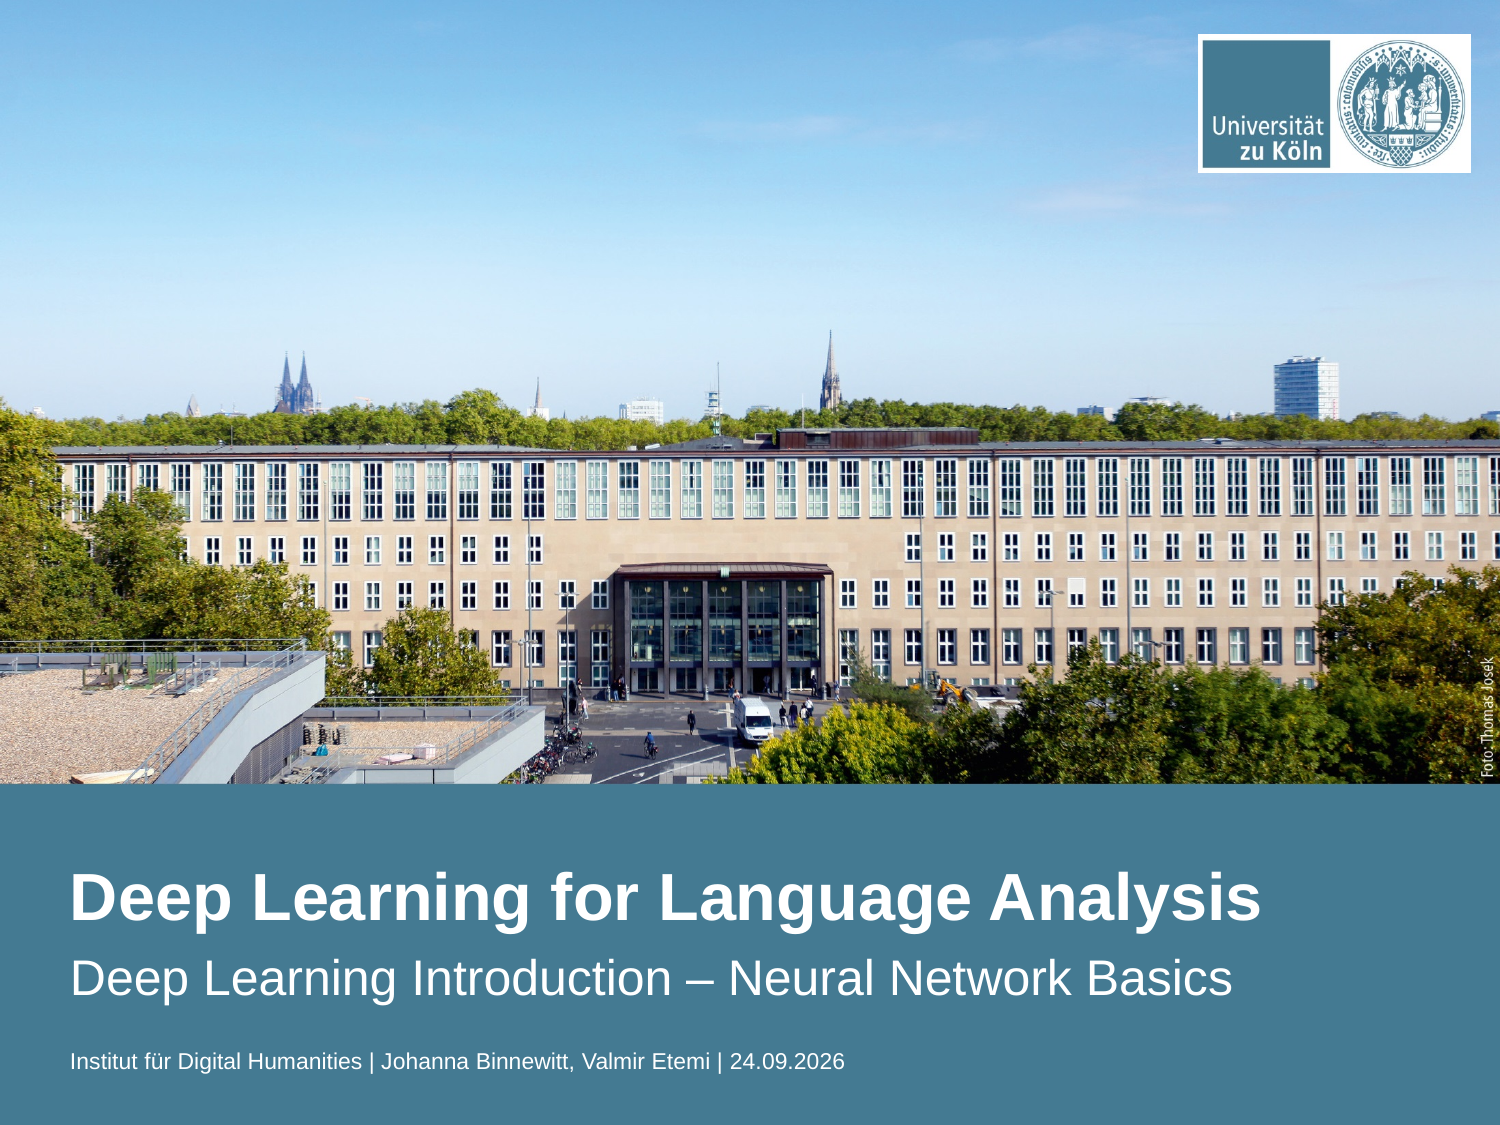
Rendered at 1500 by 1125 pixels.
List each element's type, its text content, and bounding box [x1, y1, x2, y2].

text_box Institut für Digital Humanities | Johanna Binnewitt, Valmir Etemi | 06.09.2019 [55, 1039, 1018, 1082]
picture [0, 0, 1500, 1125]
text_box Deep Learning for Language Analysis Deep Learning Introduction – Neural Network Basics [55, 845, 1379, 1014]
